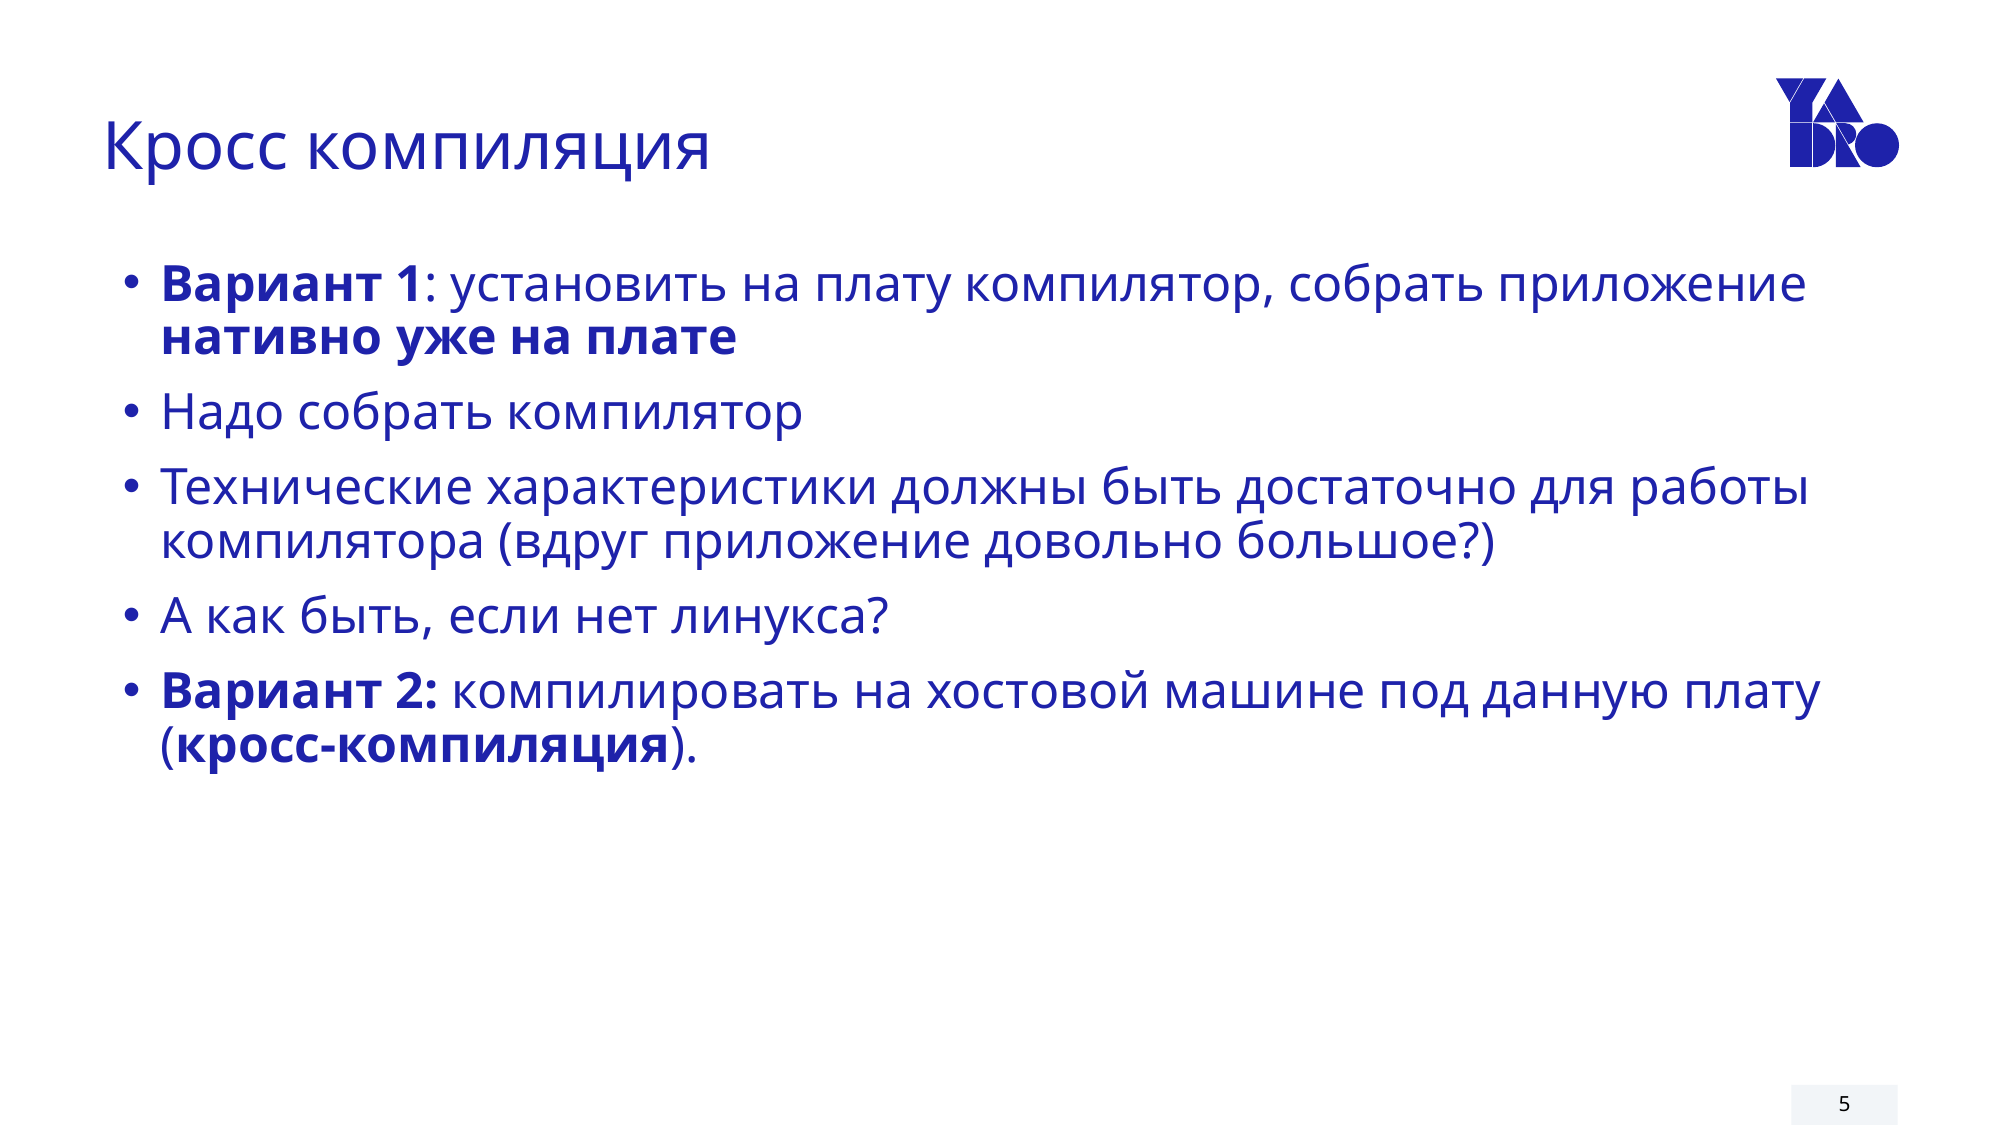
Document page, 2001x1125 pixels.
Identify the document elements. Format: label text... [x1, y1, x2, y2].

list Вариант 1: установить на плату компилятор, собрать приложение нативно уже на плате Надо собрать компилятор Технические характеристики должны быть достаточно для работы компилятора (вдруг приложение довольно большое?) А как быть, если нет линукса? Вариант 2: компилировать на хостовой машине под данную плату (кросс-компиляция). [122, 257, 1830, 1050]
title Кросс компиляция [102, 109, 1646, 205]
